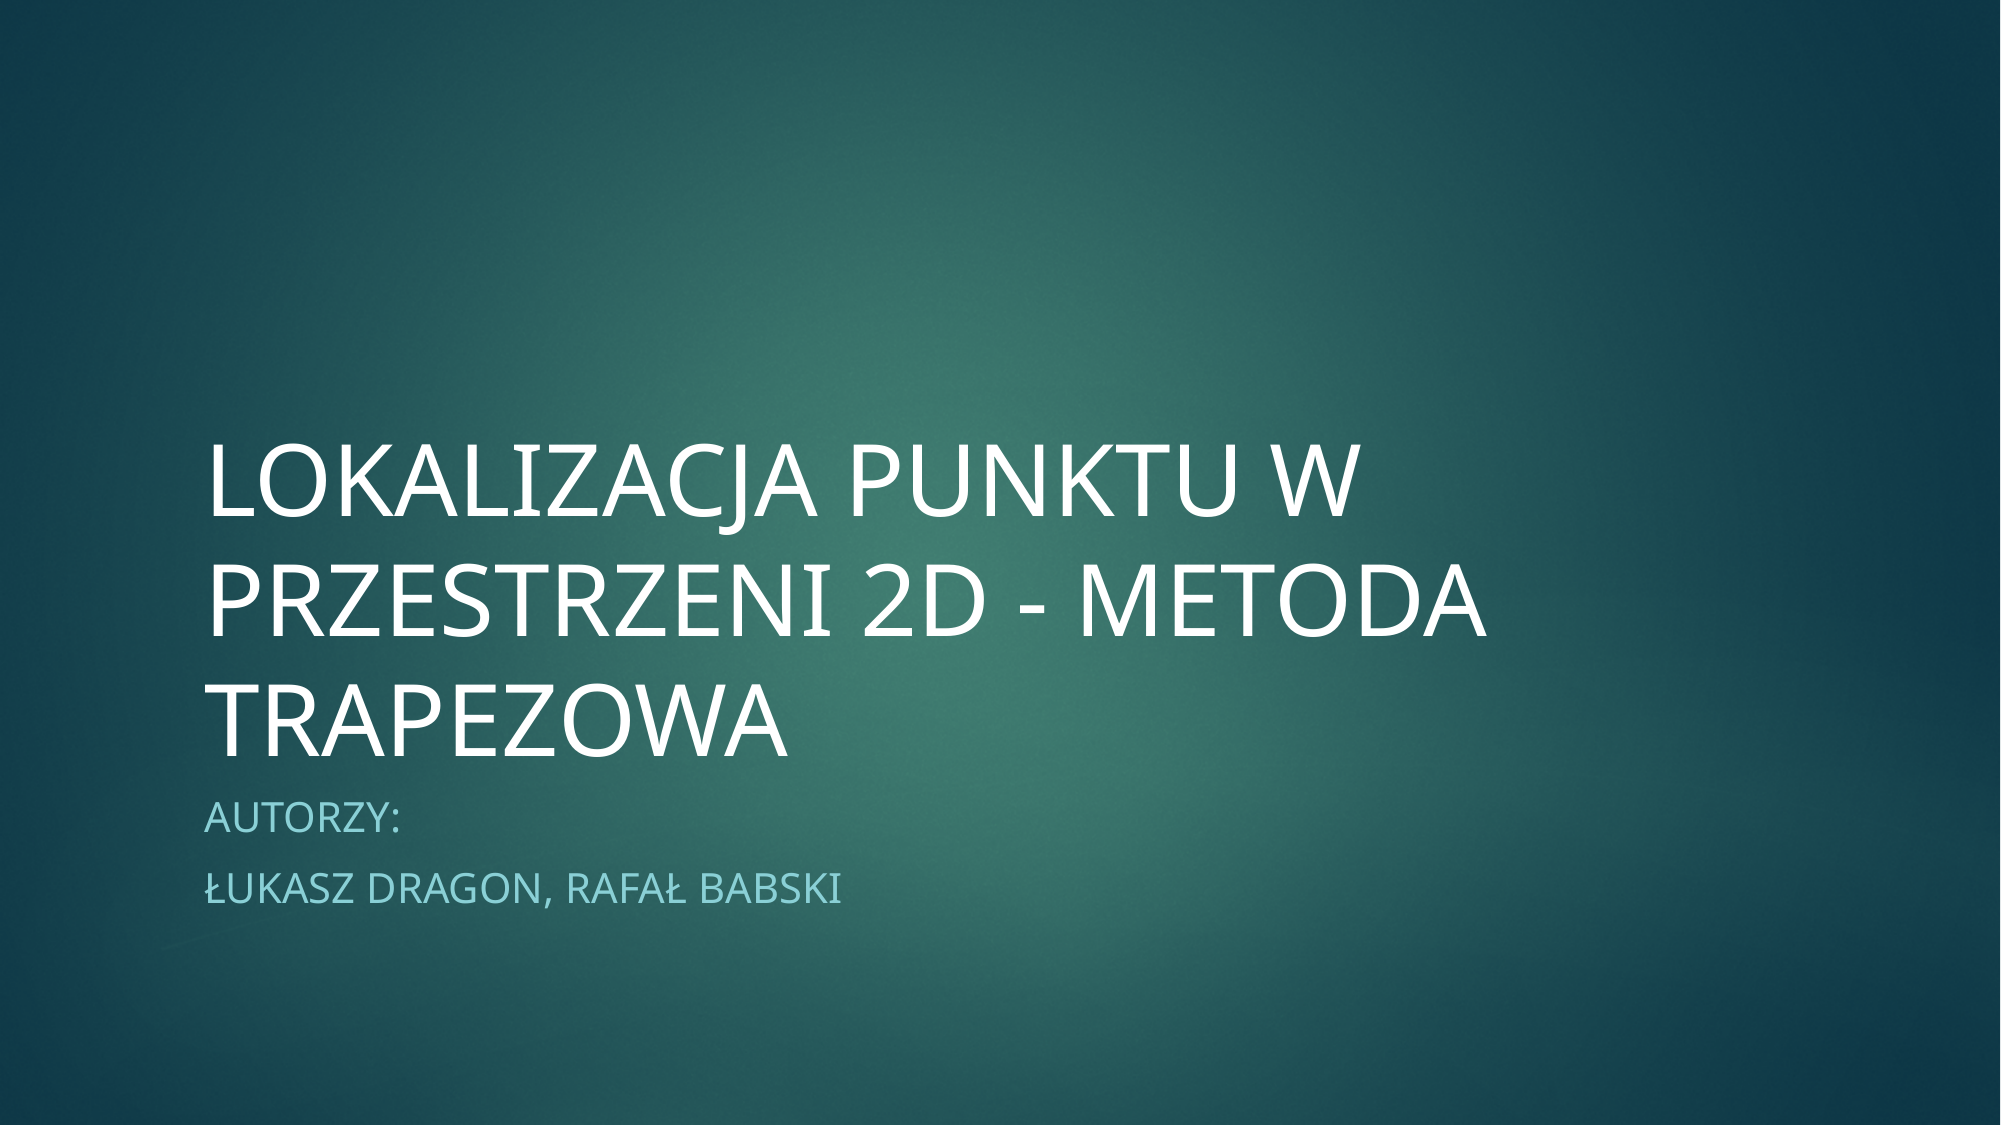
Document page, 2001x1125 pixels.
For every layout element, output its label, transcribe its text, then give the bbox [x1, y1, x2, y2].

title Lokalizacja punktu w przestrzeni 2d - metoda Trapezowa [189, 237, 1638, 783]
subtitle Autorzy: Łukasz Dragon, Rafał Babski [189, 783, 1638, 926]
